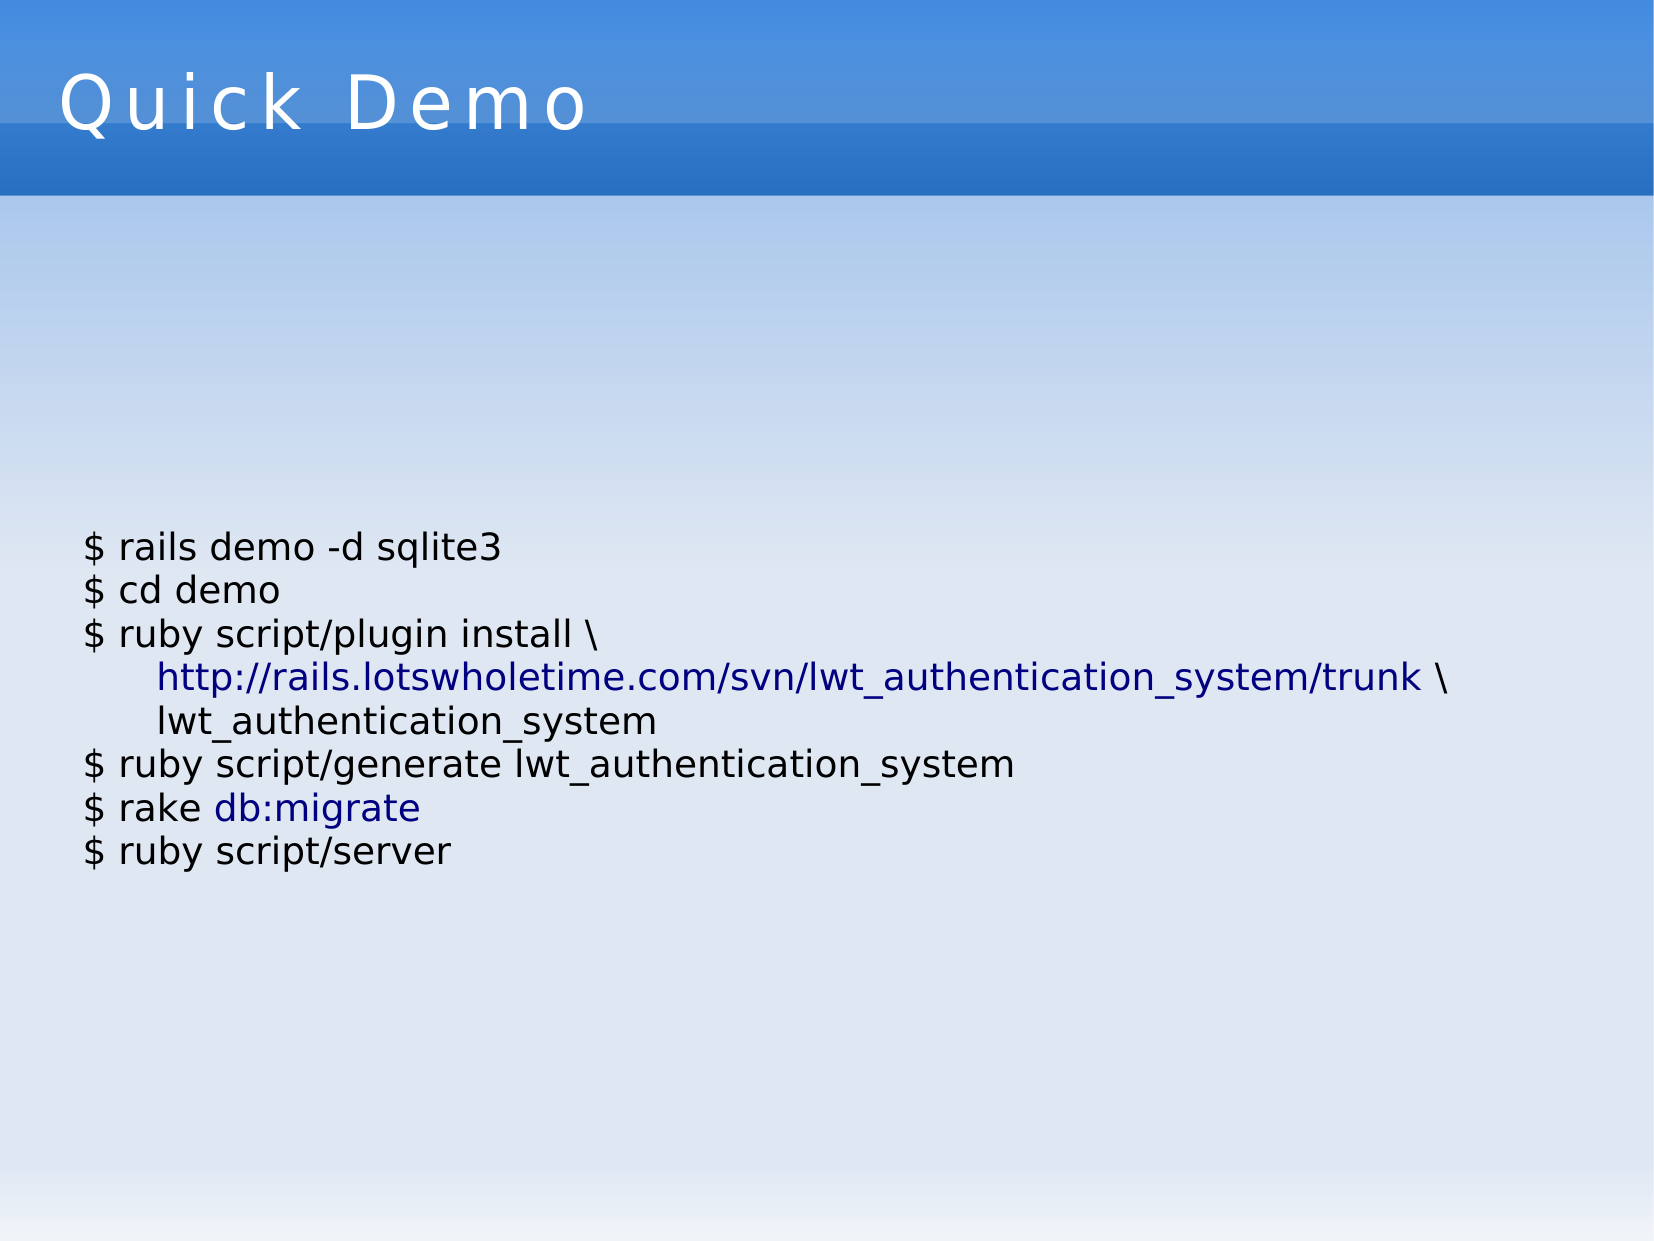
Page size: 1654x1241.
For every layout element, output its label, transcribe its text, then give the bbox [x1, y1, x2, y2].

title Quick Demo [59, 36, 1576, 171]
picture [0, 0, 1654, 1241]
subtitle $ rails demo -d sqlite3 $ cd demo $ ruby script/plugin install \ http://rails.lotswholetime.com/svn/lwt_authentication_system/trunk \ lwt_authentication_system $ ruby script/generate lwt_authentication_system $ rake db:migrate $ ruby script/server [82, 297, 1571, 1102]
